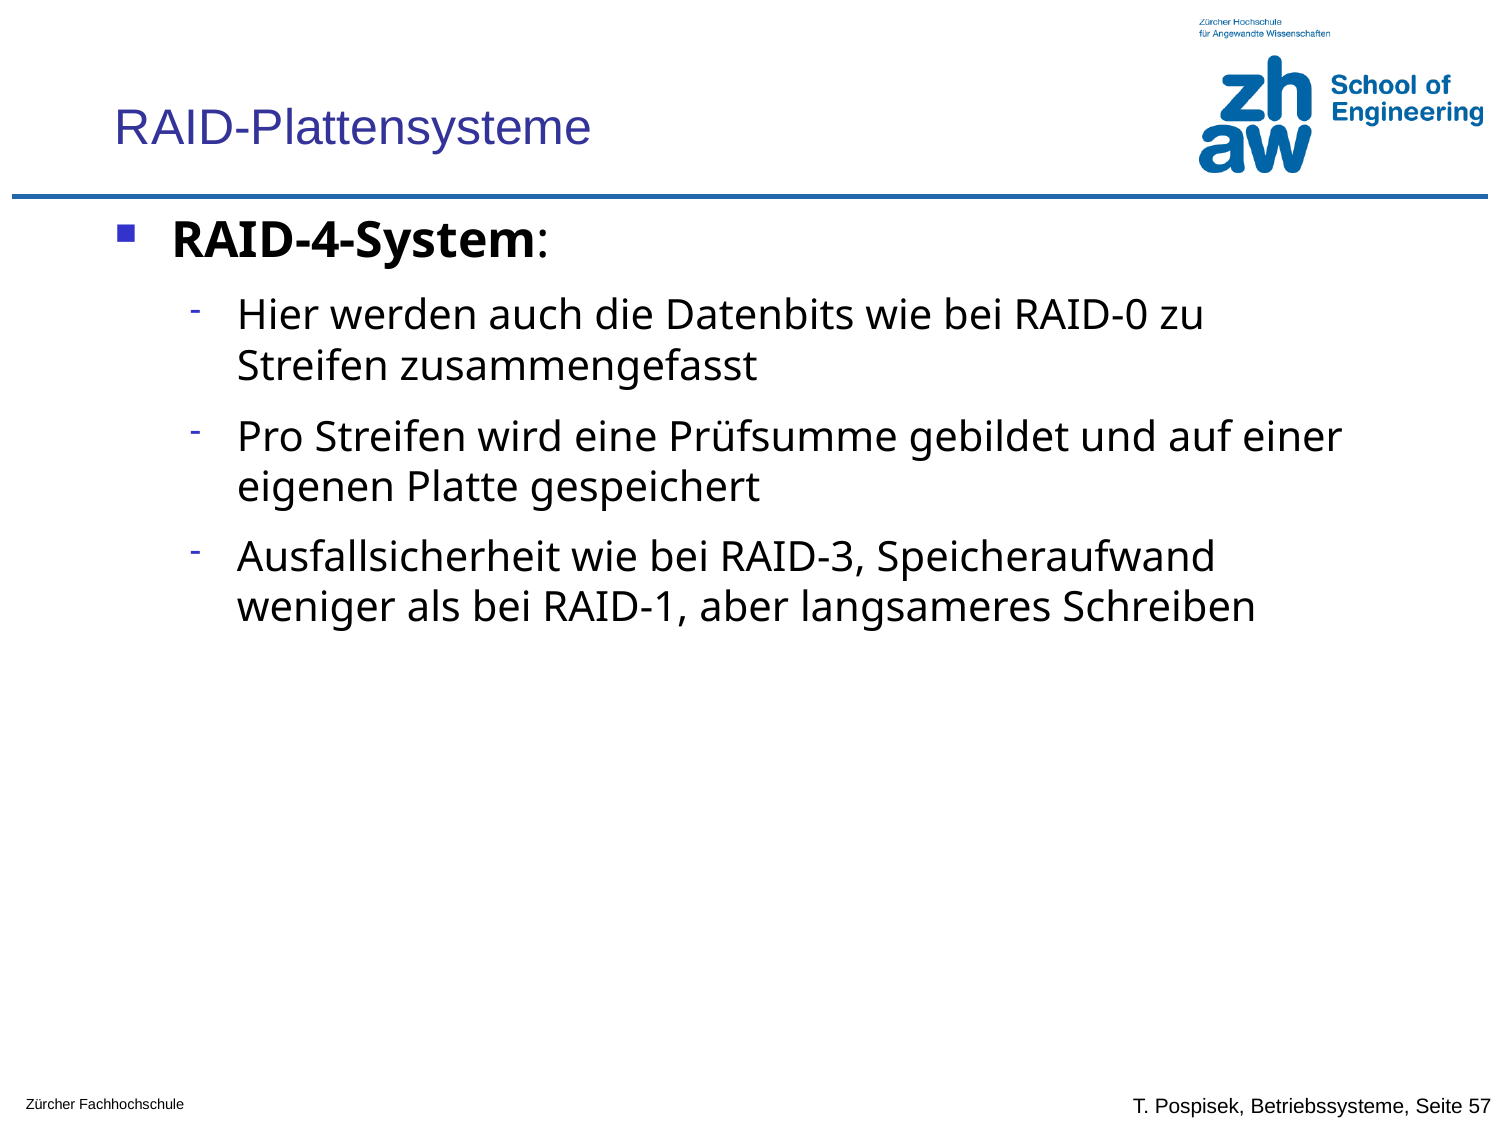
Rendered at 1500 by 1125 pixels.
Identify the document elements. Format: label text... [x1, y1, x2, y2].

title RAID-Plattensysteme [99, 50, 1379, 163]
list RAID-4-System: Hier werden auch die Datenbits wie bei RAID-0 zu Streifen zusammengefasst Pro Streifen wird eine Prüfsumme gebildet und auf einer eigenen Platte gespeichert Ausfallsicherheit wie bei RAID-3, Speicheraufwand weniger als bei RAID-1, aber langsameres Schreiben [99, 200, 1375, 988]
picture [1199, 19, 1483, 173]
